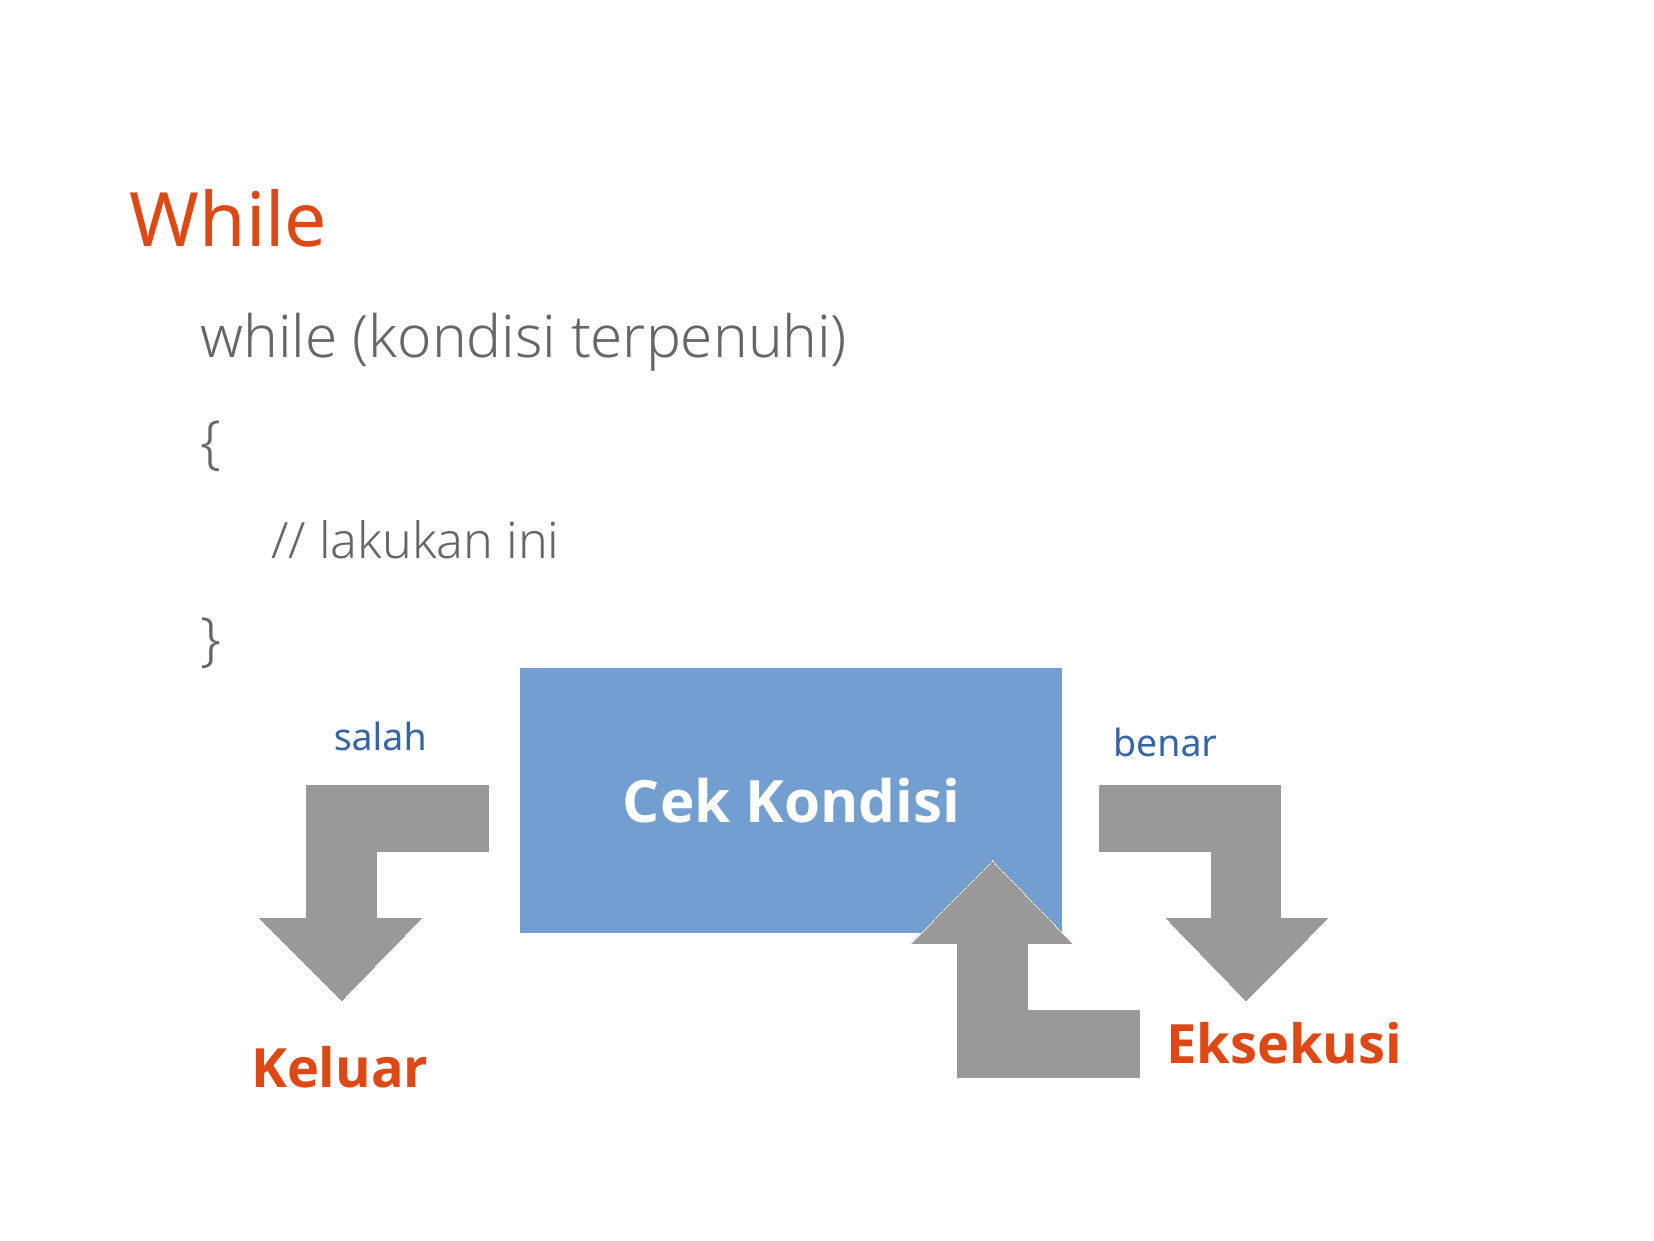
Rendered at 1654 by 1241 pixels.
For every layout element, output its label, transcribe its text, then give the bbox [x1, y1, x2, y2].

title While [129, 153, 1518, 281]
text_box Keluar [236, 1021, 579, 1099]
text_box [1098, 784, 1329, 1002]
text_box Eksekusi [1151, 998, 1495, 1075]
text_box [258, 784, 490, 1002]
text_box Cek Kondisi [519, 667, 1063, 934]
text_box salah [318, 702, 520, 760]
text_box benar [1098, 708, 1300, 766]
list while (kondisi terpenuhi) { // lakukan ini } [129, 295, 1518, 1010]
text_box [909, 860, 1141, 1079]
